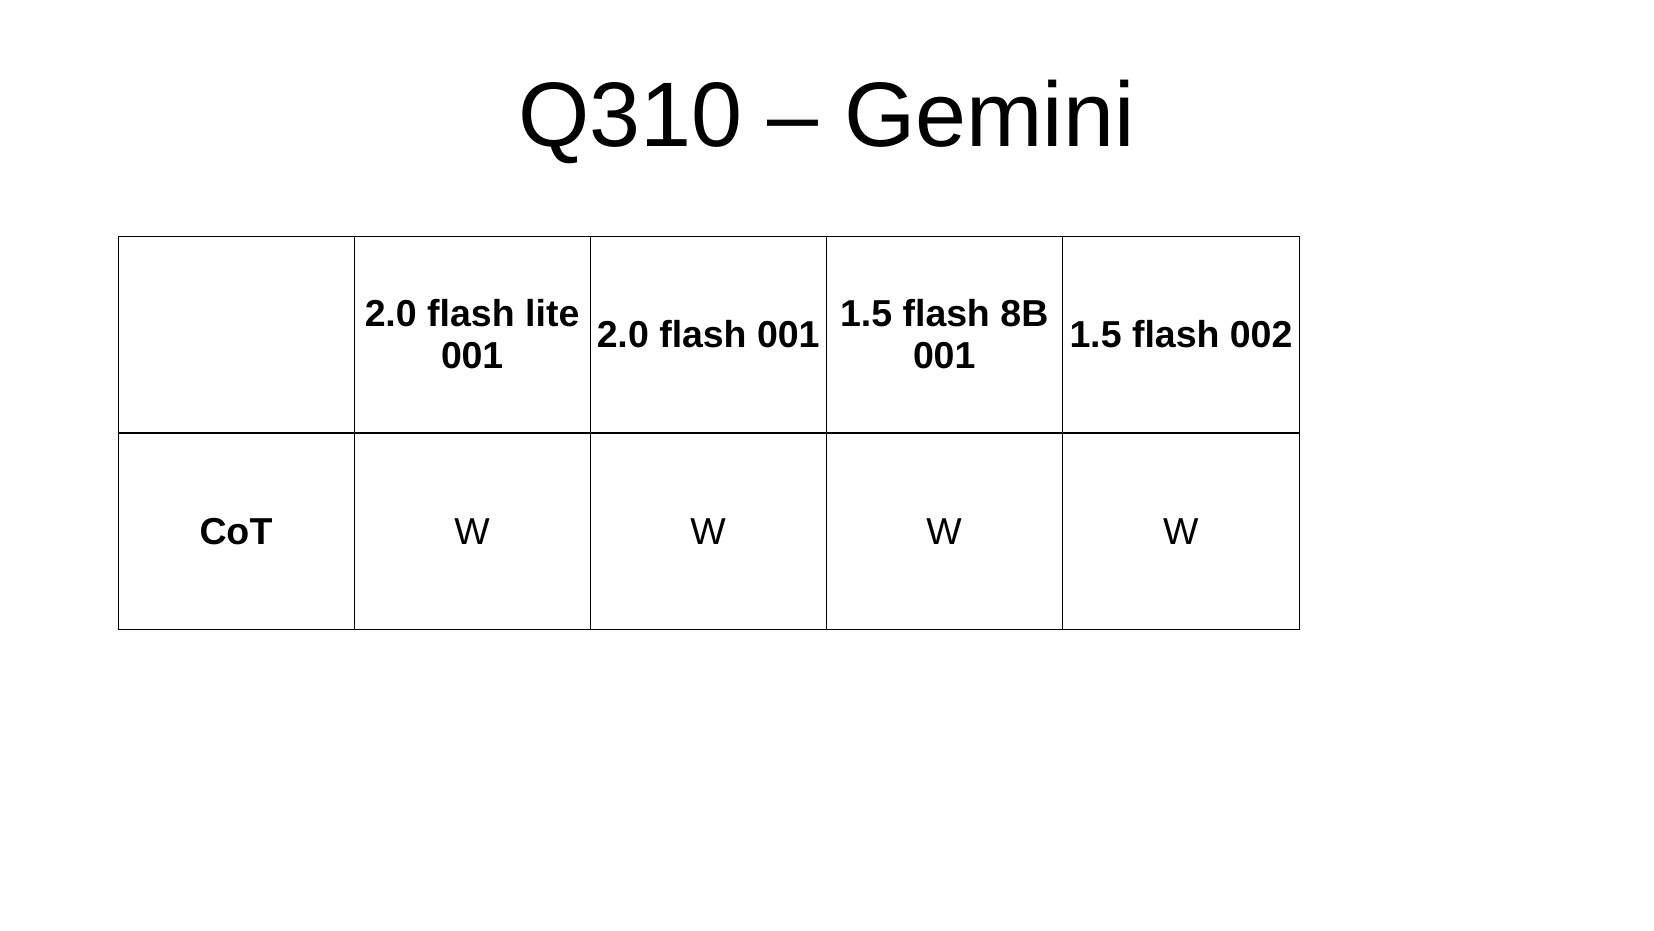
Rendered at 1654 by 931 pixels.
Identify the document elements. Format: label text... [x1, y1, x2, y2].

table_header 1.5 flash 002 [1063, 237, 1299, 432]
table_cell W [355, 434, 590, 629]
table_cell W [591, 434, 826, 629]
table_cell W [1063, 434, 1299, 629]
table_header 1.5 flash 8B 001 [827, 237, 1062, 432]
title Q310 – Gemini [82, 37, 1571, 193]
table_header 2.0 flash 001 [591, 237, 826, 432]
table_header 2.0 flash lite 001 [355, 237, 590, 432]
table_cell W [827, 434, 1062, 629]
table_cell CoT [119, 434, 354, 629]
table_header [119, 237, 354, 432]
